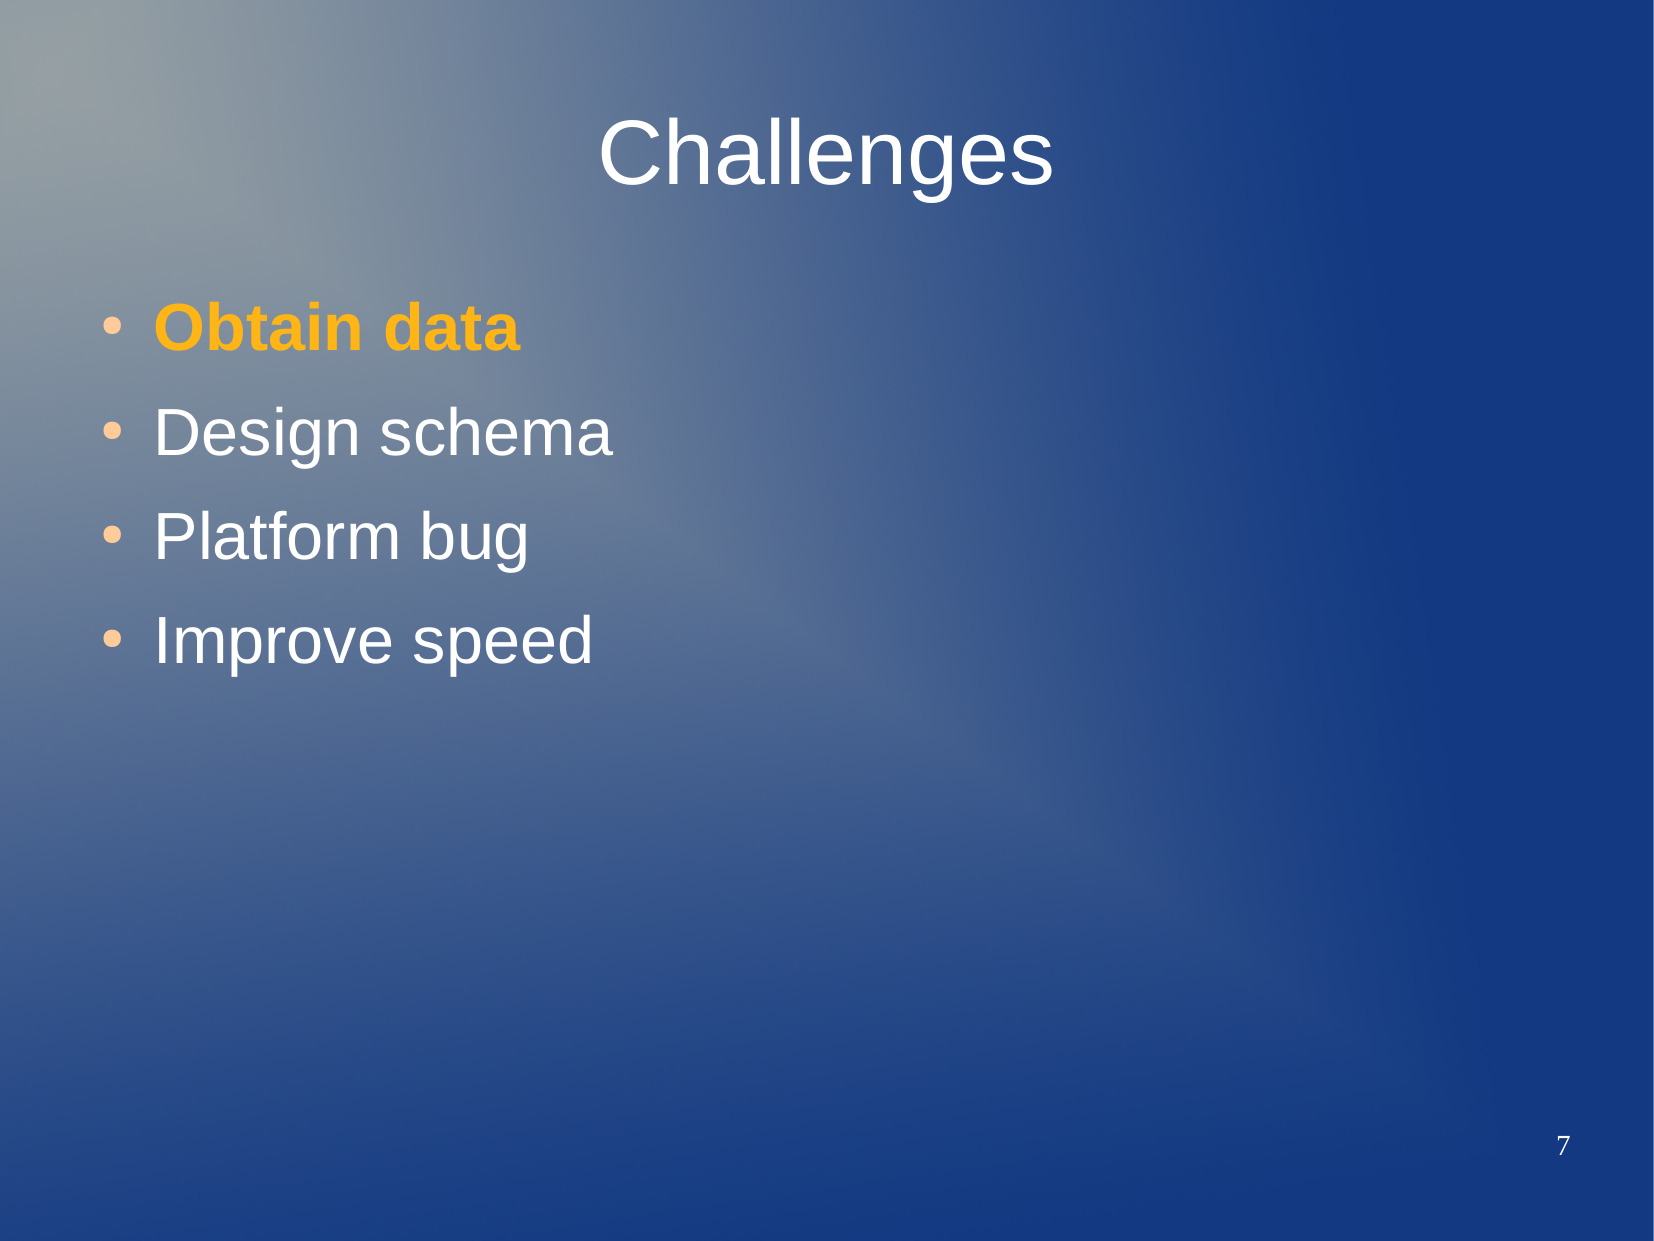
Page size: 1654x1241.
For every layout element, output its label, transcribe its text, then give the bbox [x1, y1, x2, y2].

list Obtain data Design schema Platform bug Improve speed [82, 290, 1571, 1094]
title Challenges [82, 49, 1571, 257]
picture [0, 0, 1654, 1241]
